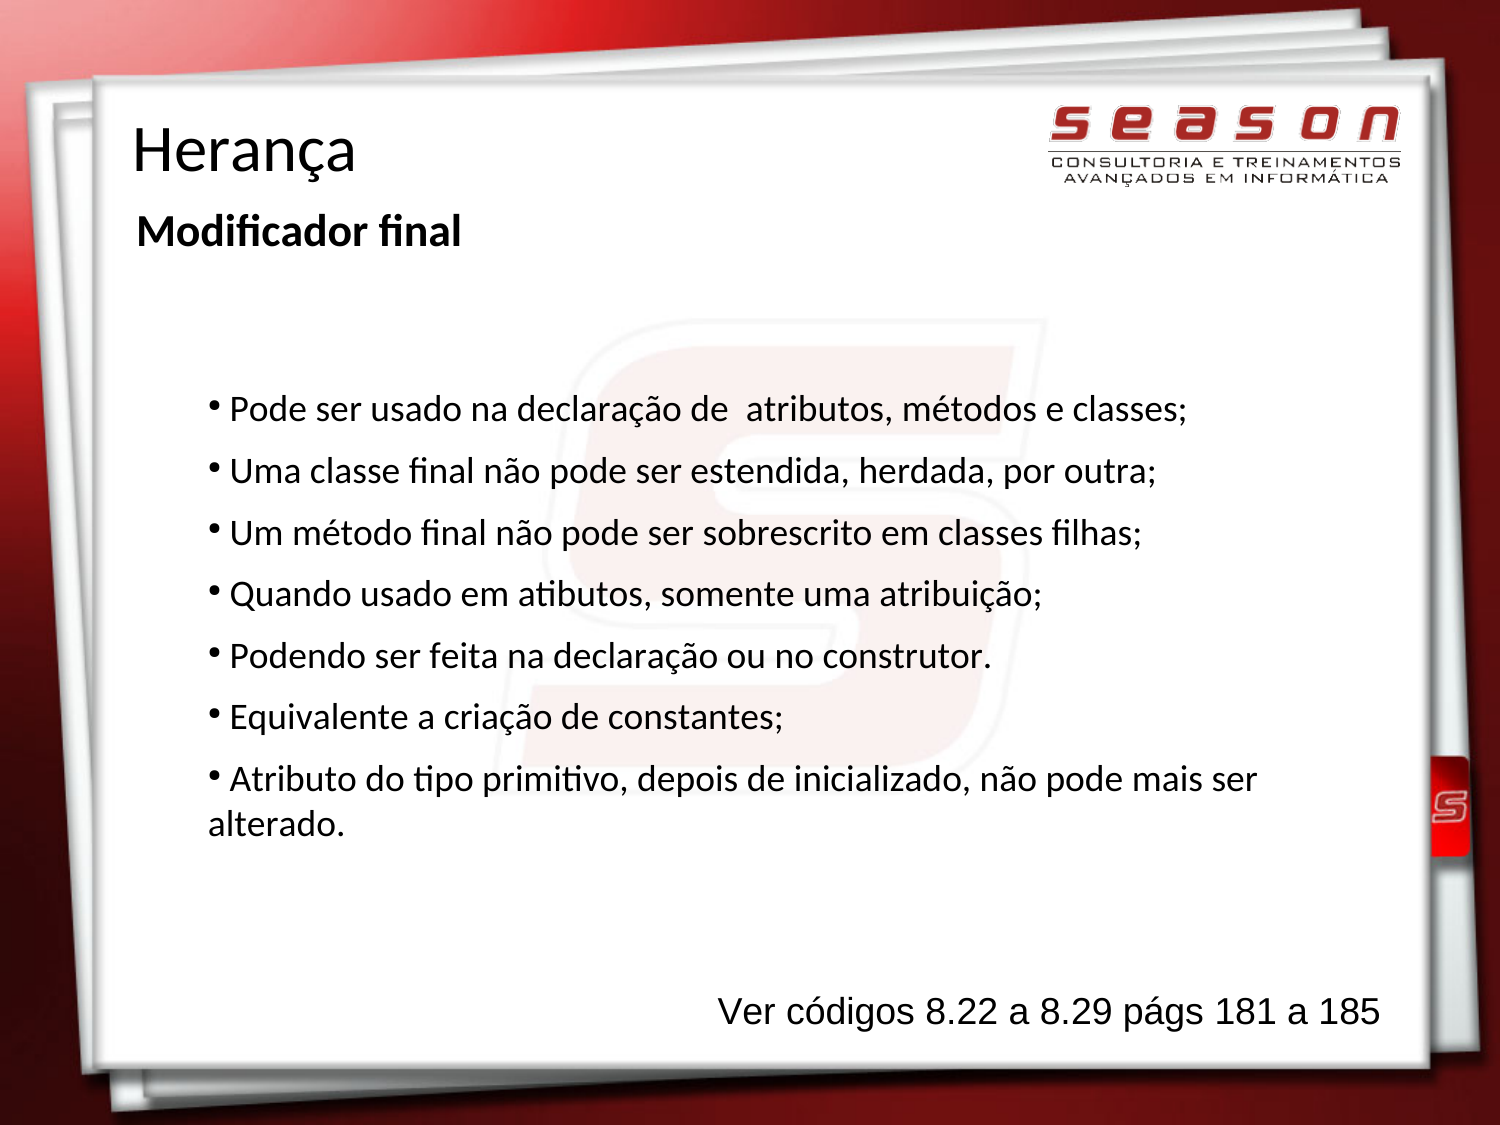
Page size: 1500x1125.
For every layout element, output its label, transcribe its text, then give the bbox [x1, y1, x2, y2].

text_box Pode ser usado na declaração de atributos, métodos e classes; Uma classe final não pode ser estendida, herdada, por outra; Um método final não pode ser sobrescrito em classes filhas; Quando usado em atibutos, somente uma atribuição; Podendo ser feita na declaração ou no construtor. Equivalente a criação de constantes; Atributo do tipo primitivo, depois de inicializado, não pode mais ser alterado. [207, 316, 1328, 912]
title Herança [118, 33, 1394, 257]
text_box Modificador final [119, 200, 1240, 256]
text_box Ver códigos 8.22 a 8.29 págs 181 a 185 [661, 979, 1396, 1040]
picture [0, 0, 1500, 1125]
